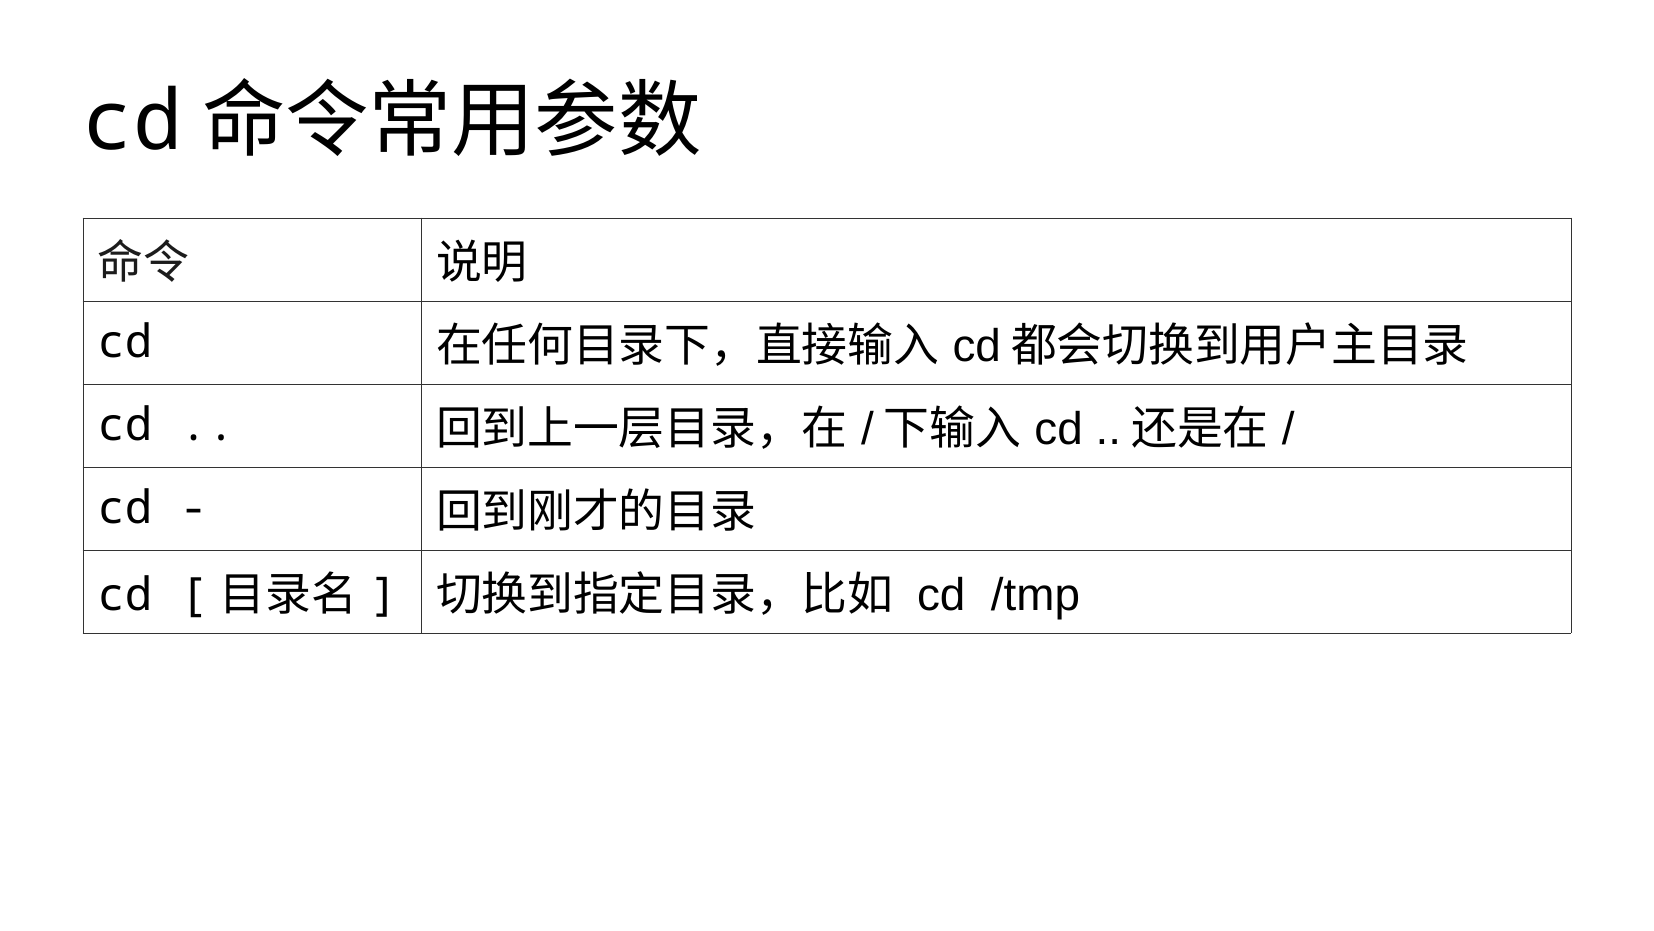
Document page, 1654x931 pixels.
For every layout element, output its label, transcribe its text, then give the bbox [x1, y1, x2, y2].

table_cell cd [84, 302, 421, 384]
table_cell cd .. [84, 385, 421, 467]
title cd命令常用参数 [82, 37, 1571, 189]
table_cell 回到上一层目录，在/下输入cd ..还是在/ [422, 385, 1571, 467]
table_cell 在任何目录下，直接输入cd都会切换到用户主目录 [422, 302, 1571, 384]
table_cell cd [目录名] [84, 551, 421, 633]
table_cell 切换到指定目录，比如 cd /tmp [422, 551, 1571, 633]
table_header 说明 [422, 219, 1571, 301]
table_header 命令 [84, 219, 421, 301]
table_cell 回到刚才的目录 [422, 468, 1571, 550]
table_cell cd - [84, 468, 421, 550]
